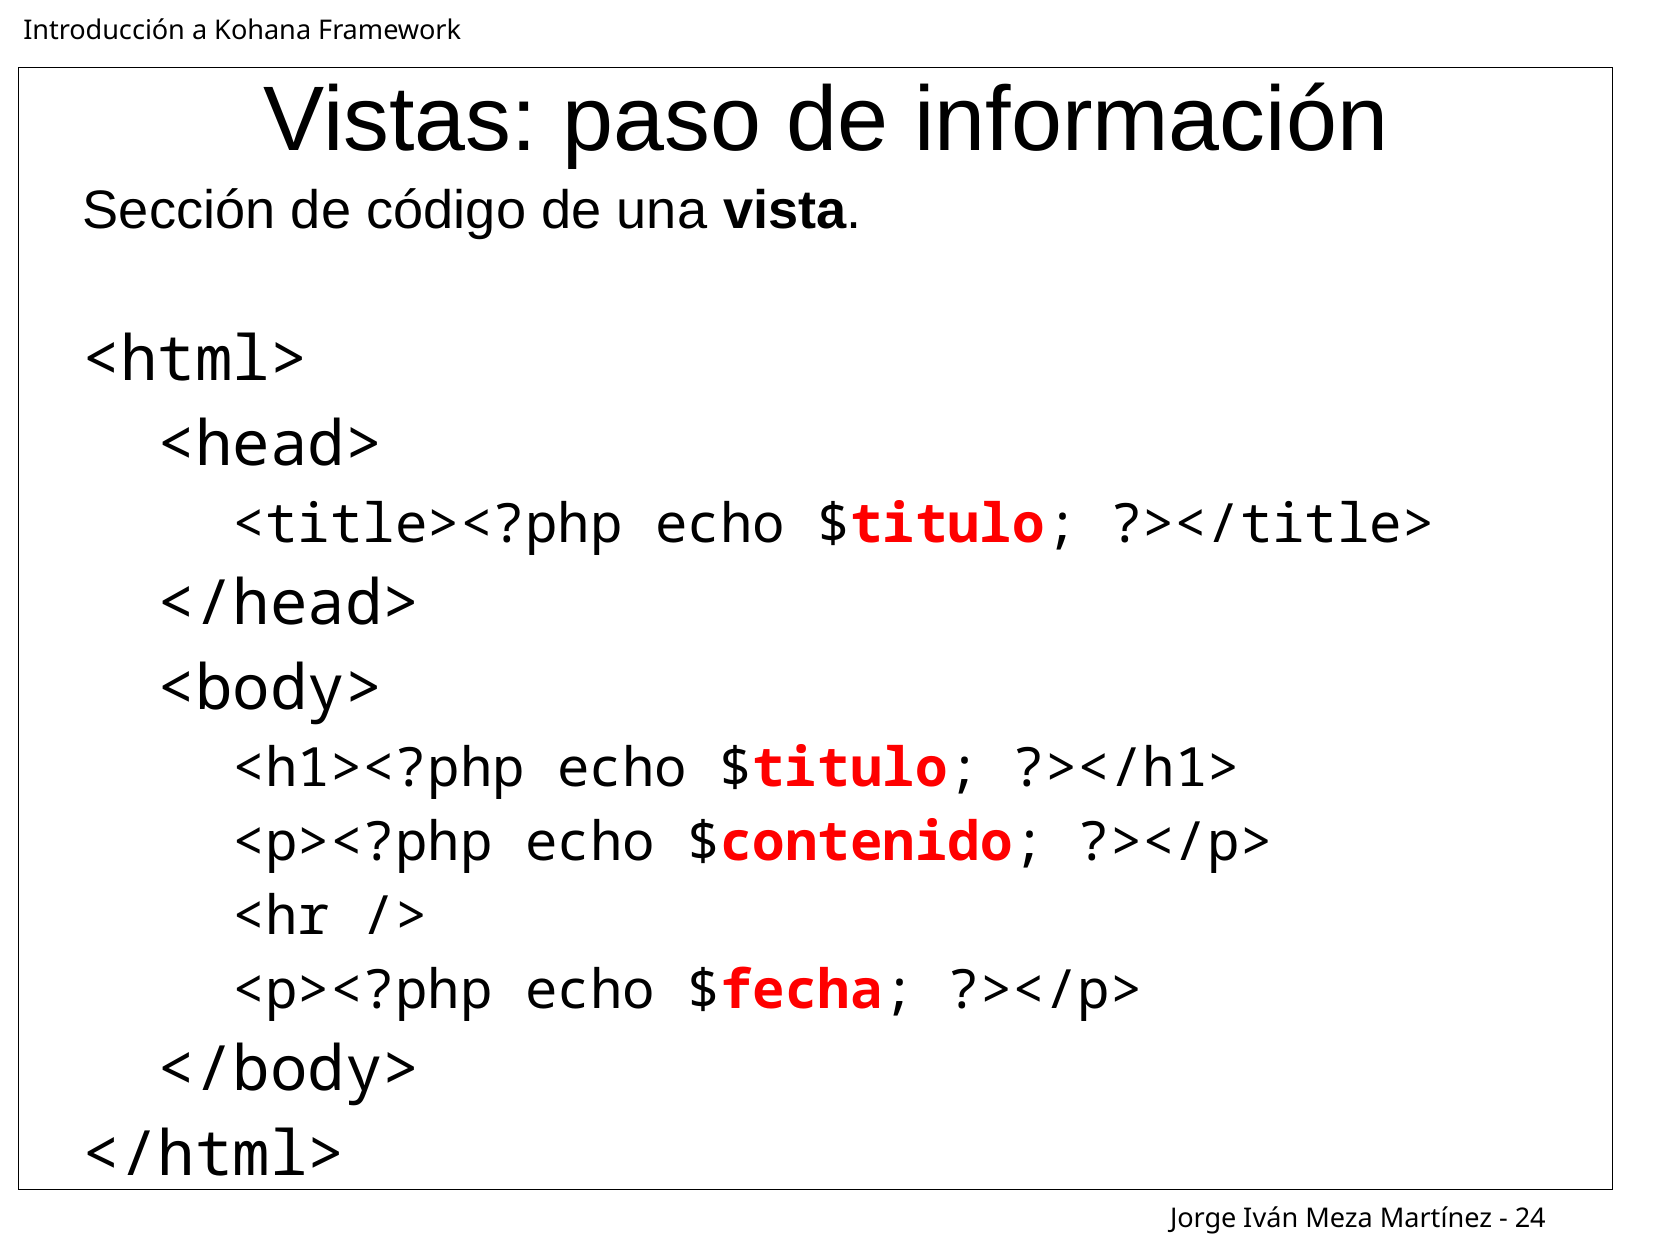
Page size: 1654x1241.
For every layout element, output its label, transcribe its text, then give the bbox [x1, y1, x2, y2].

title Vistas: paso de información [82, 56, 1571, 181]
subtitle Sección de código de una vista. <html> <head> <title><?php echo $titulo; ?></title> </head> <body> <h1><?php echo $titulo; ?></h1> <p><?php echo $contenido; ?></p> <hr /> <p><?php echo $fecha; ?></p> </body> </html> [82, 206, 1571, 1167]
